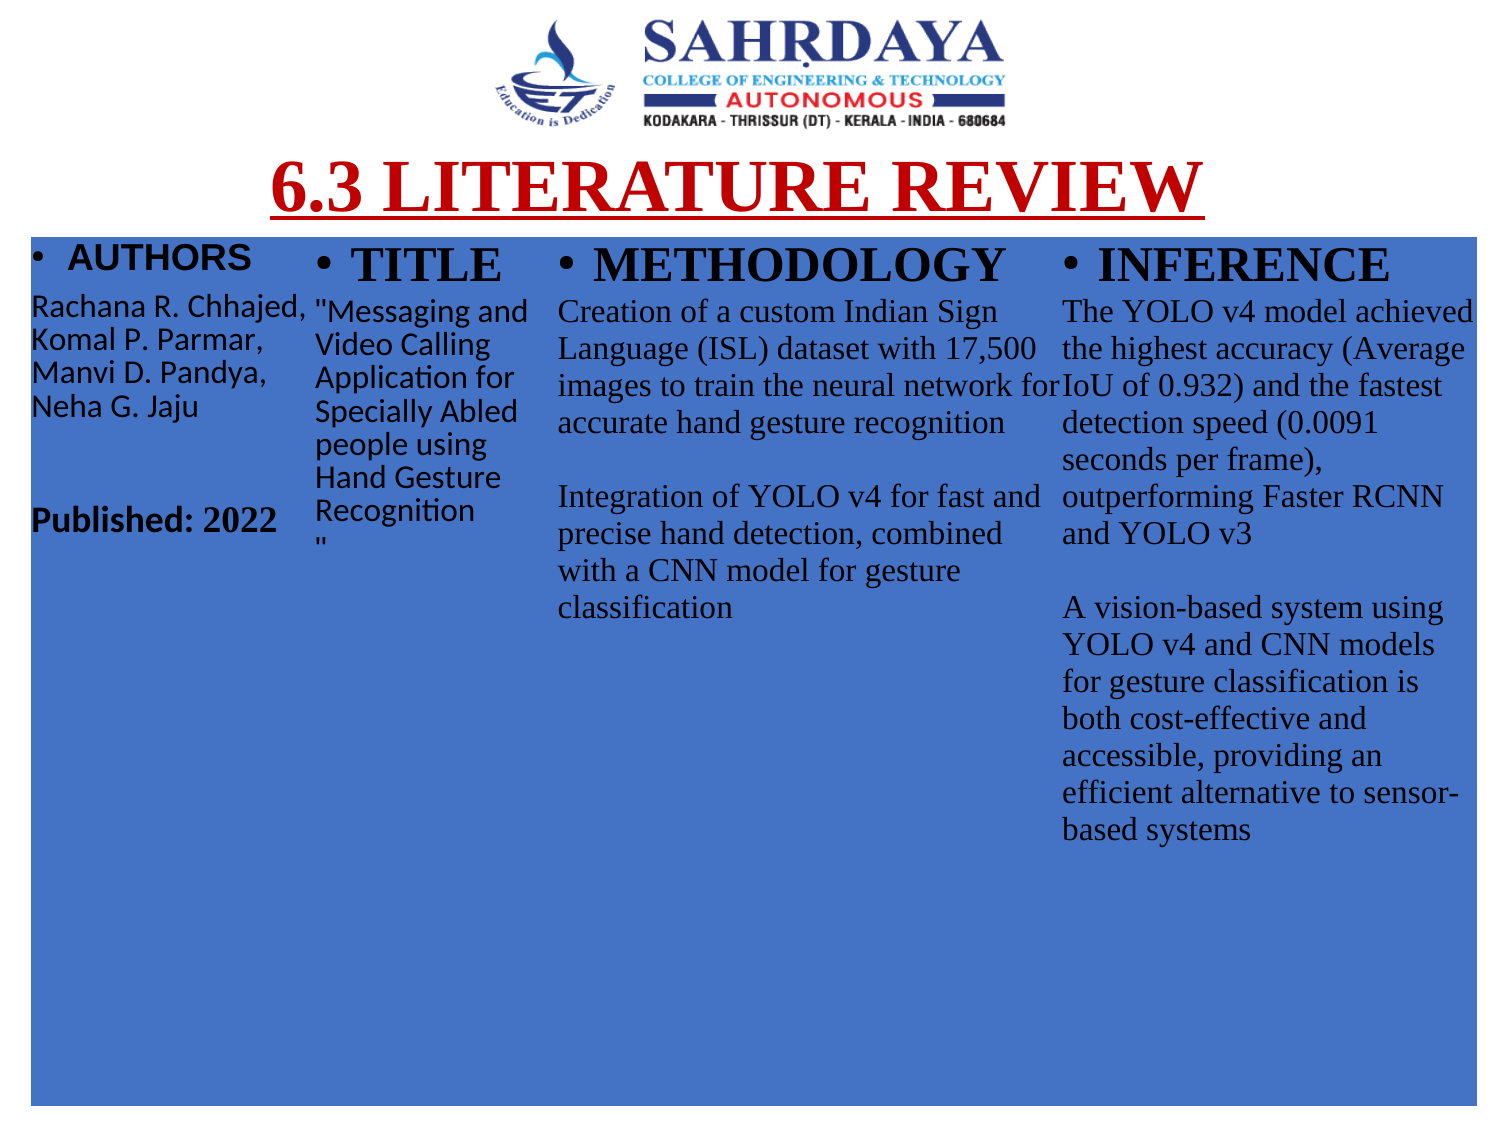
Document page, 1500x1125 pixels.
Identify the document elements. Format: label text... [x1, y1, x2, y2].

table_cell The YOLO v4 model achieved the highest accuracy (Average IoU of 0.932) and the fastest detection speed (0.0091 seconds per frame), outperforming Faster RCNN and YOLO v3 A vision-based system using YOLO v4 and CNN models for gesture classification is both cost-effective and accessible, providing an efficient alternative to sensor-based systems [1062, 292, 1477, 1106]
table_header TITLE [315, 237, 558, 292]
table_cell Rachana R. Chhajed, Komal P. Parmar, Manvi D. Pandya, Neha G. Jaju Published: 2022 [31, 292, 315, 1106]
text_box 6.3 LITERATURE REVIEW​​​ [255, 128, 1343, 235]
table_header METHODOLOGY [558, 237, 1062, 292]
table_header AUTHORS [31, 237, 315, 292]
table_header INFERENCE [1062, 237, 1477, 292]
picture [460, 1, 1038, 128]
table_cell Creation of a custom Indian Sign Language (ISL) dataset with 17,500 images to train the neural network for accurate hand gesture recognition Integration of YOLO v4 for fast and precise hand detection, combined with a CNN model for gesture classification [558, 292, 1062, 1106]
table_cell "Messaging and Video Calling Application for Specially Abled people using Hand Gesture Recognition " [315, 292, 558, 1106]
